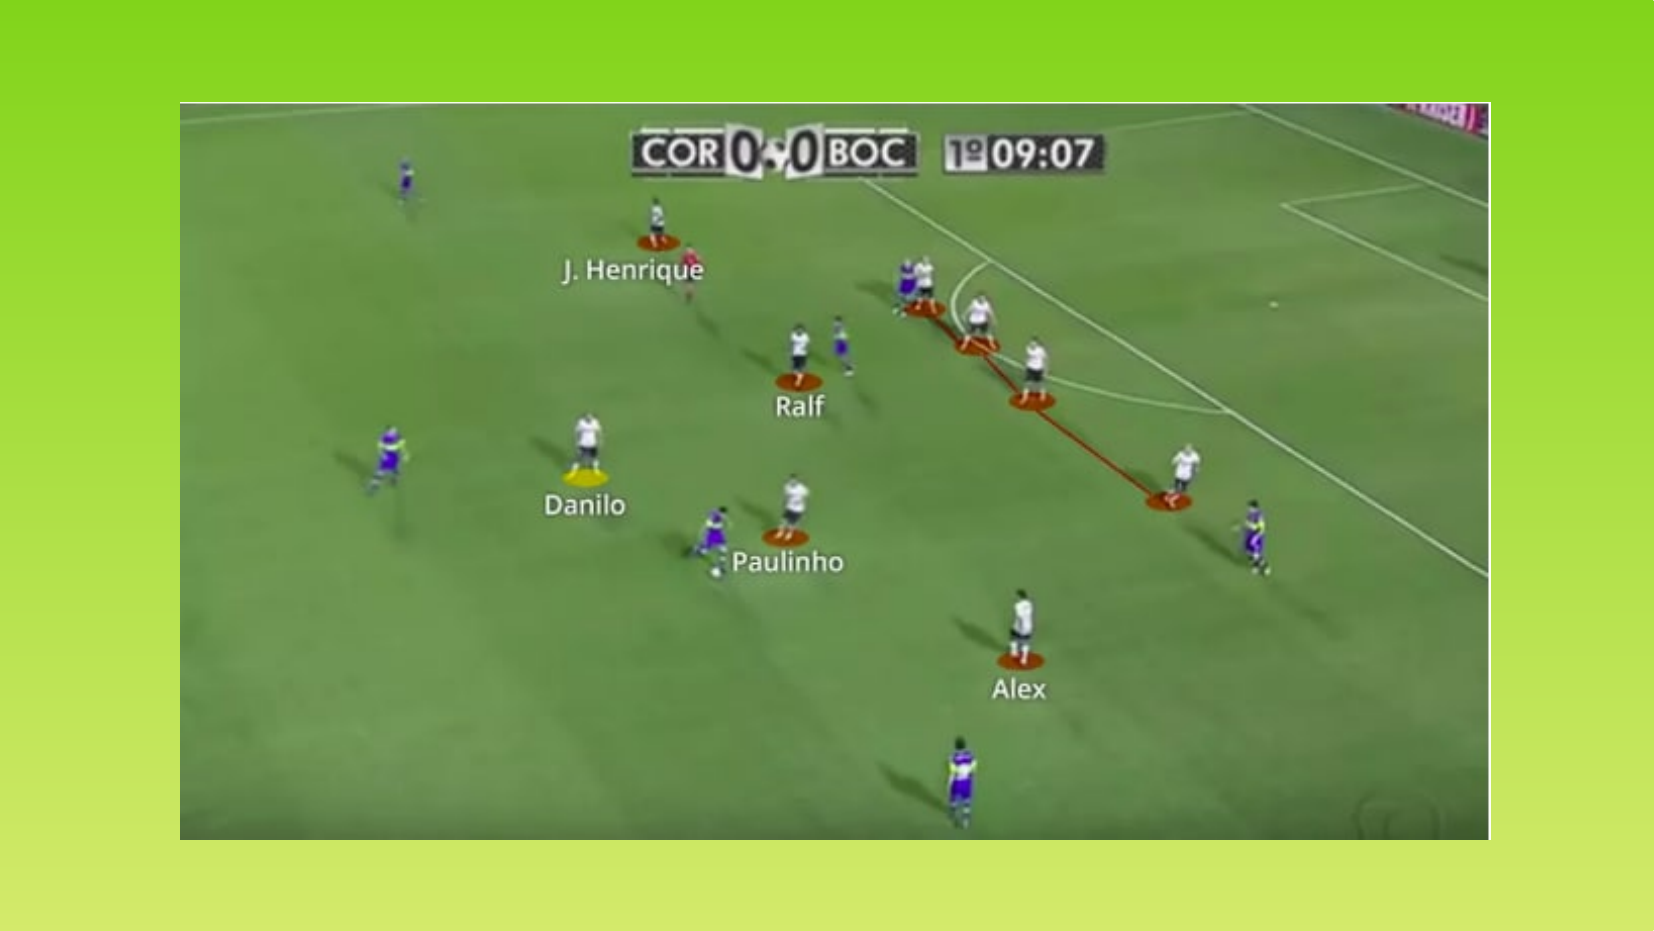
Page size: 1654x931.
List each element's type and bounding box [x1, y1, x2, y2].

picture [180, 102, 1491, 841]
